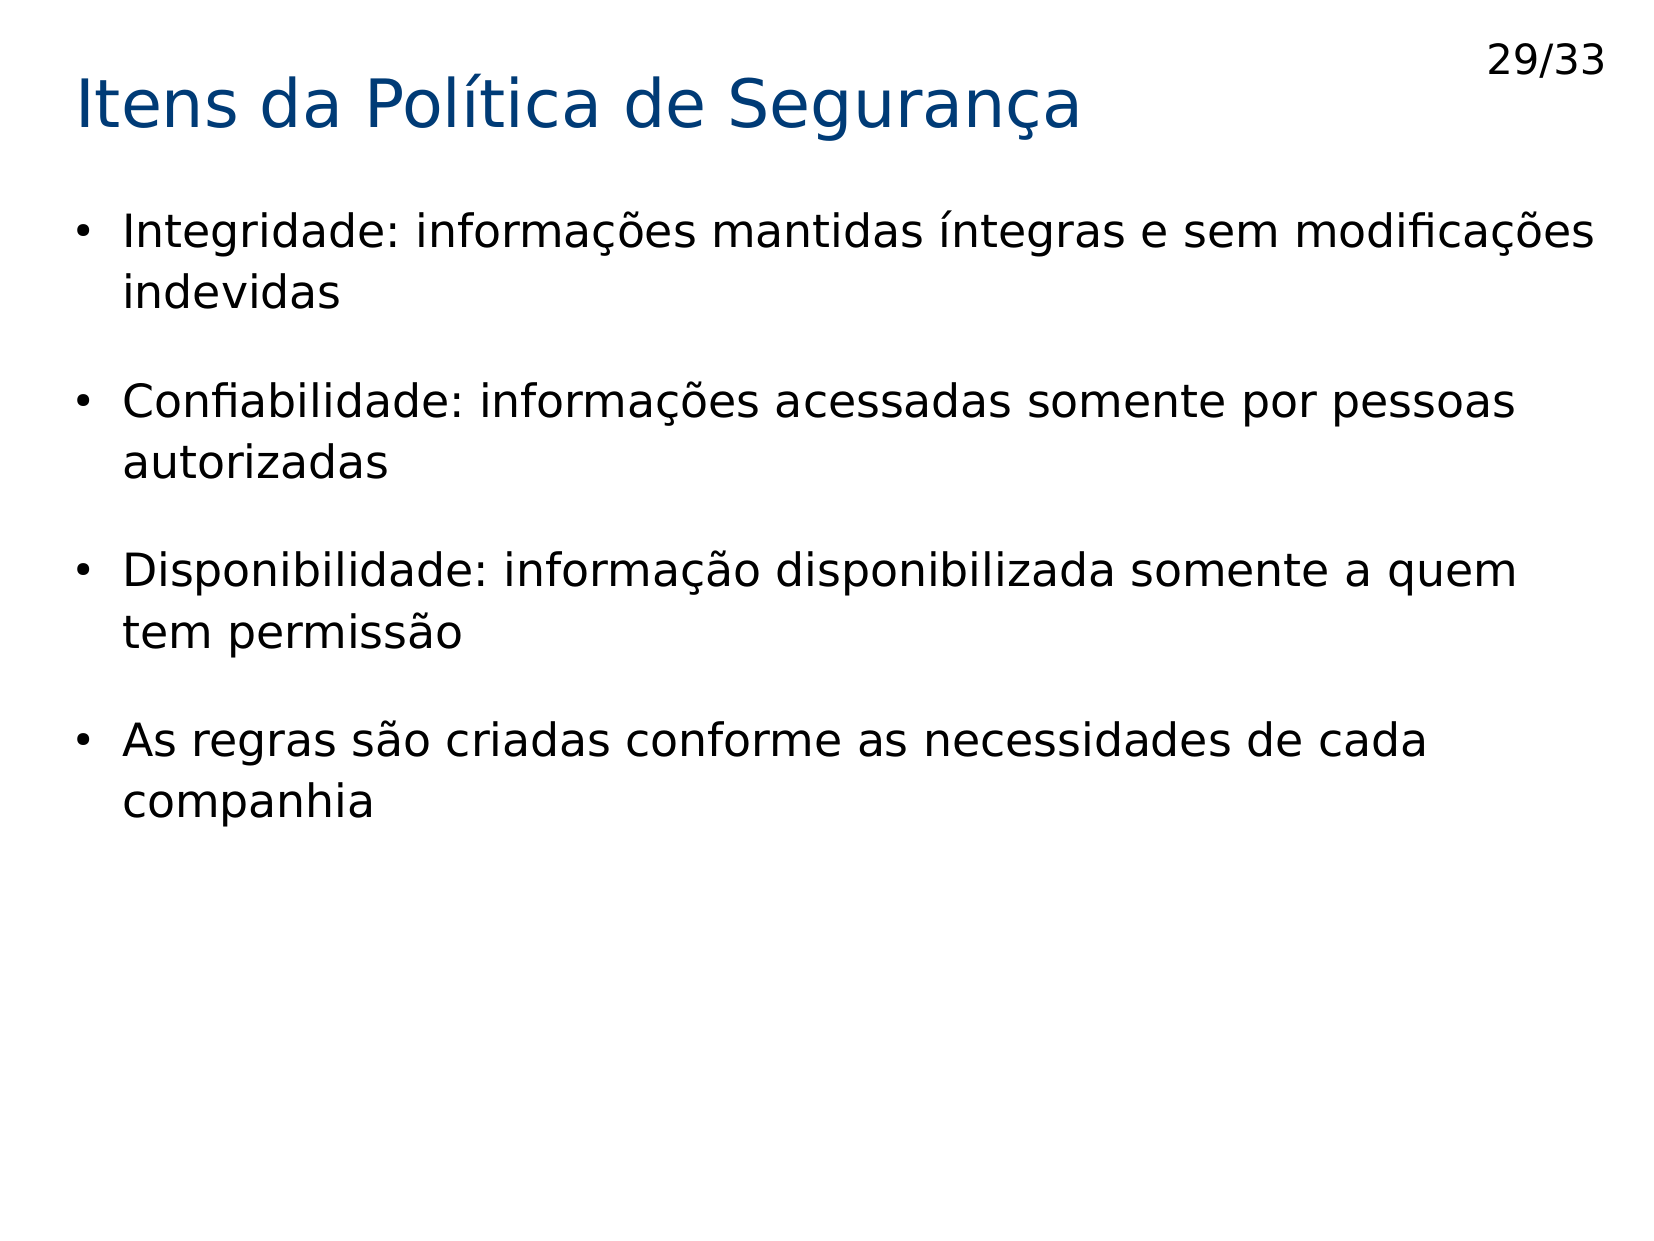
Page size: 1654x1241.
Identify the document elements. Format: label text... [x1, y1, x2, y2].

title Itens da Política de Segurança [75, 33, 1425, 175]
list Integridade: informações mantidas íntegras e sem modificações indevidas Confiabilidade: informações acessadas somente por pessoas autorizadas Disponibilidade: informação disponibilizada somente a quem tem permissão As regras são criadas conforme as necessidades de cada companhia [75, 196, 1604, 1175]
